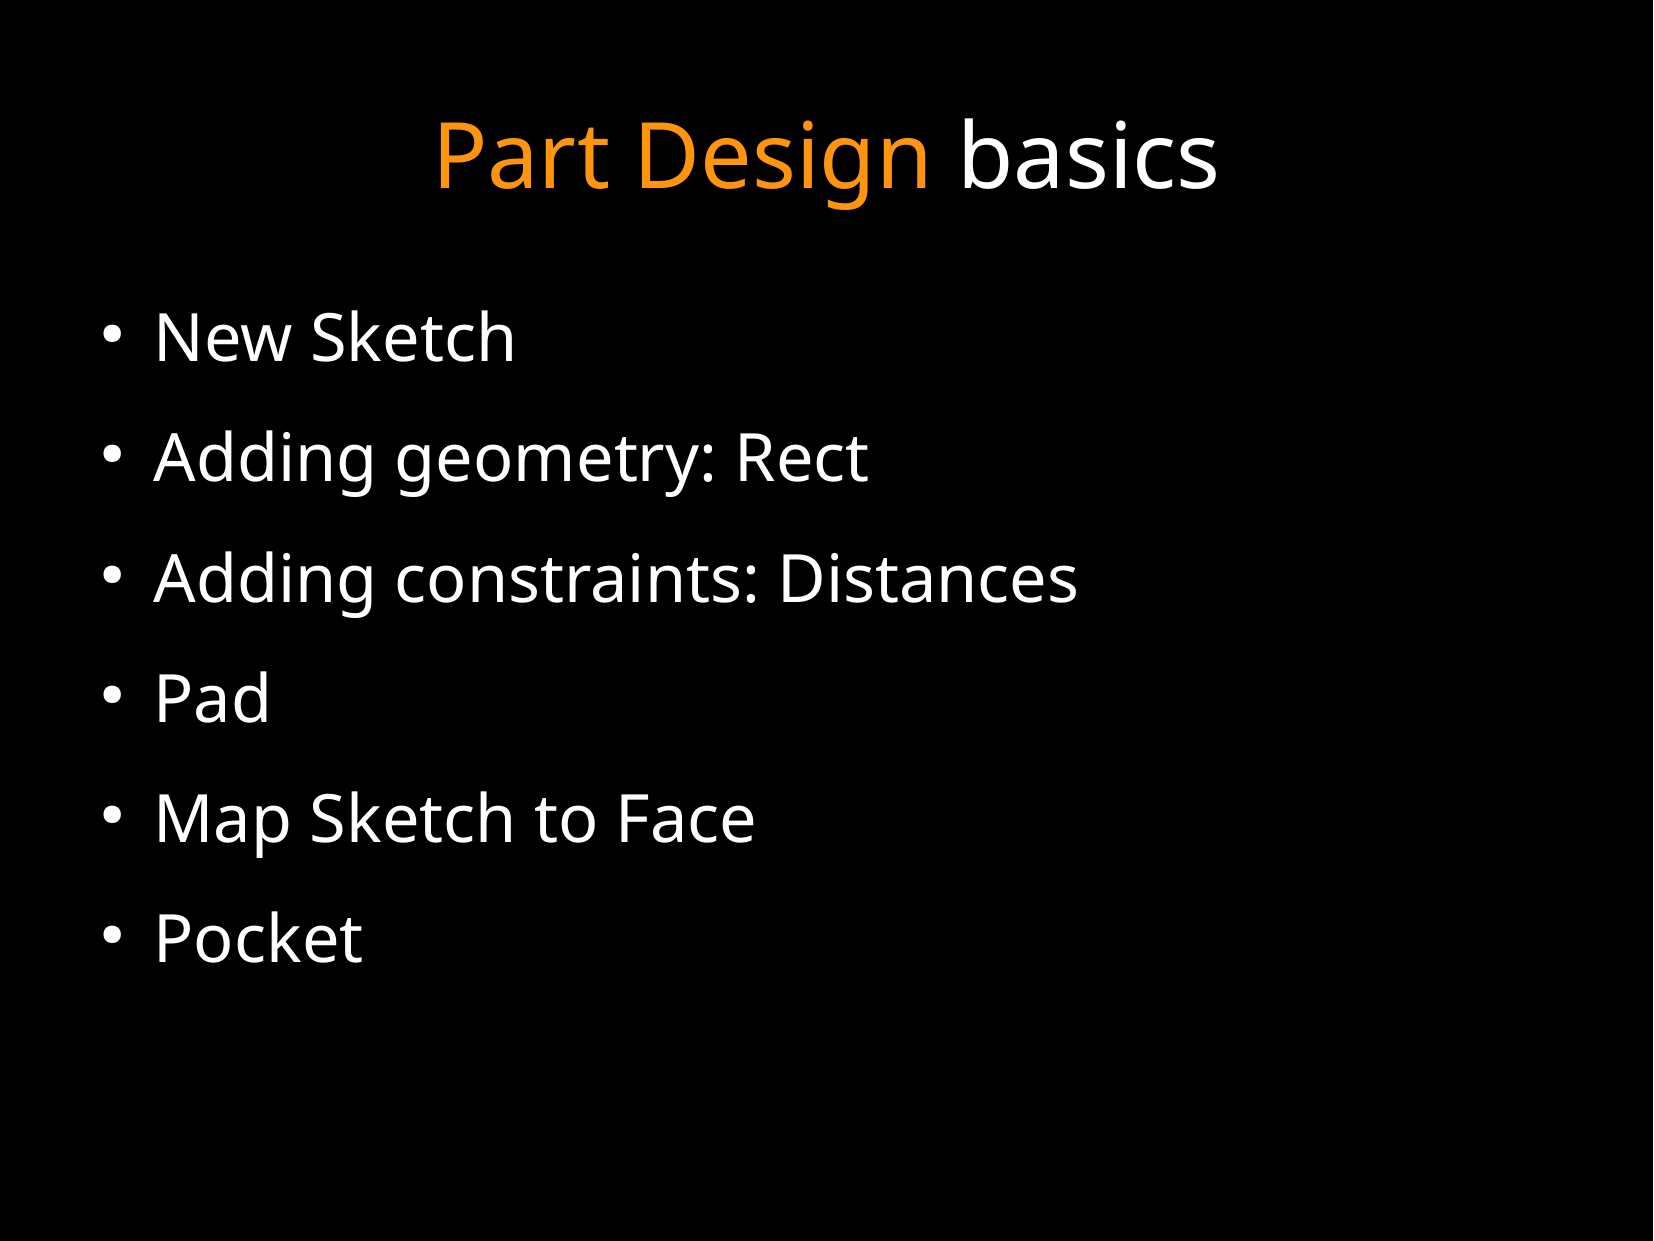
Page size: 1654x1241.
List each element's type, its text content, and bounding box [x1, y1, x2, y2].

title Part Design basics [82, 49, 1571, 257]
list New Sketch Adding geometry: Rect Adding constraints: Distances Pad Map Sketch to Face Pocket [82, 290, 1571, 1010]
